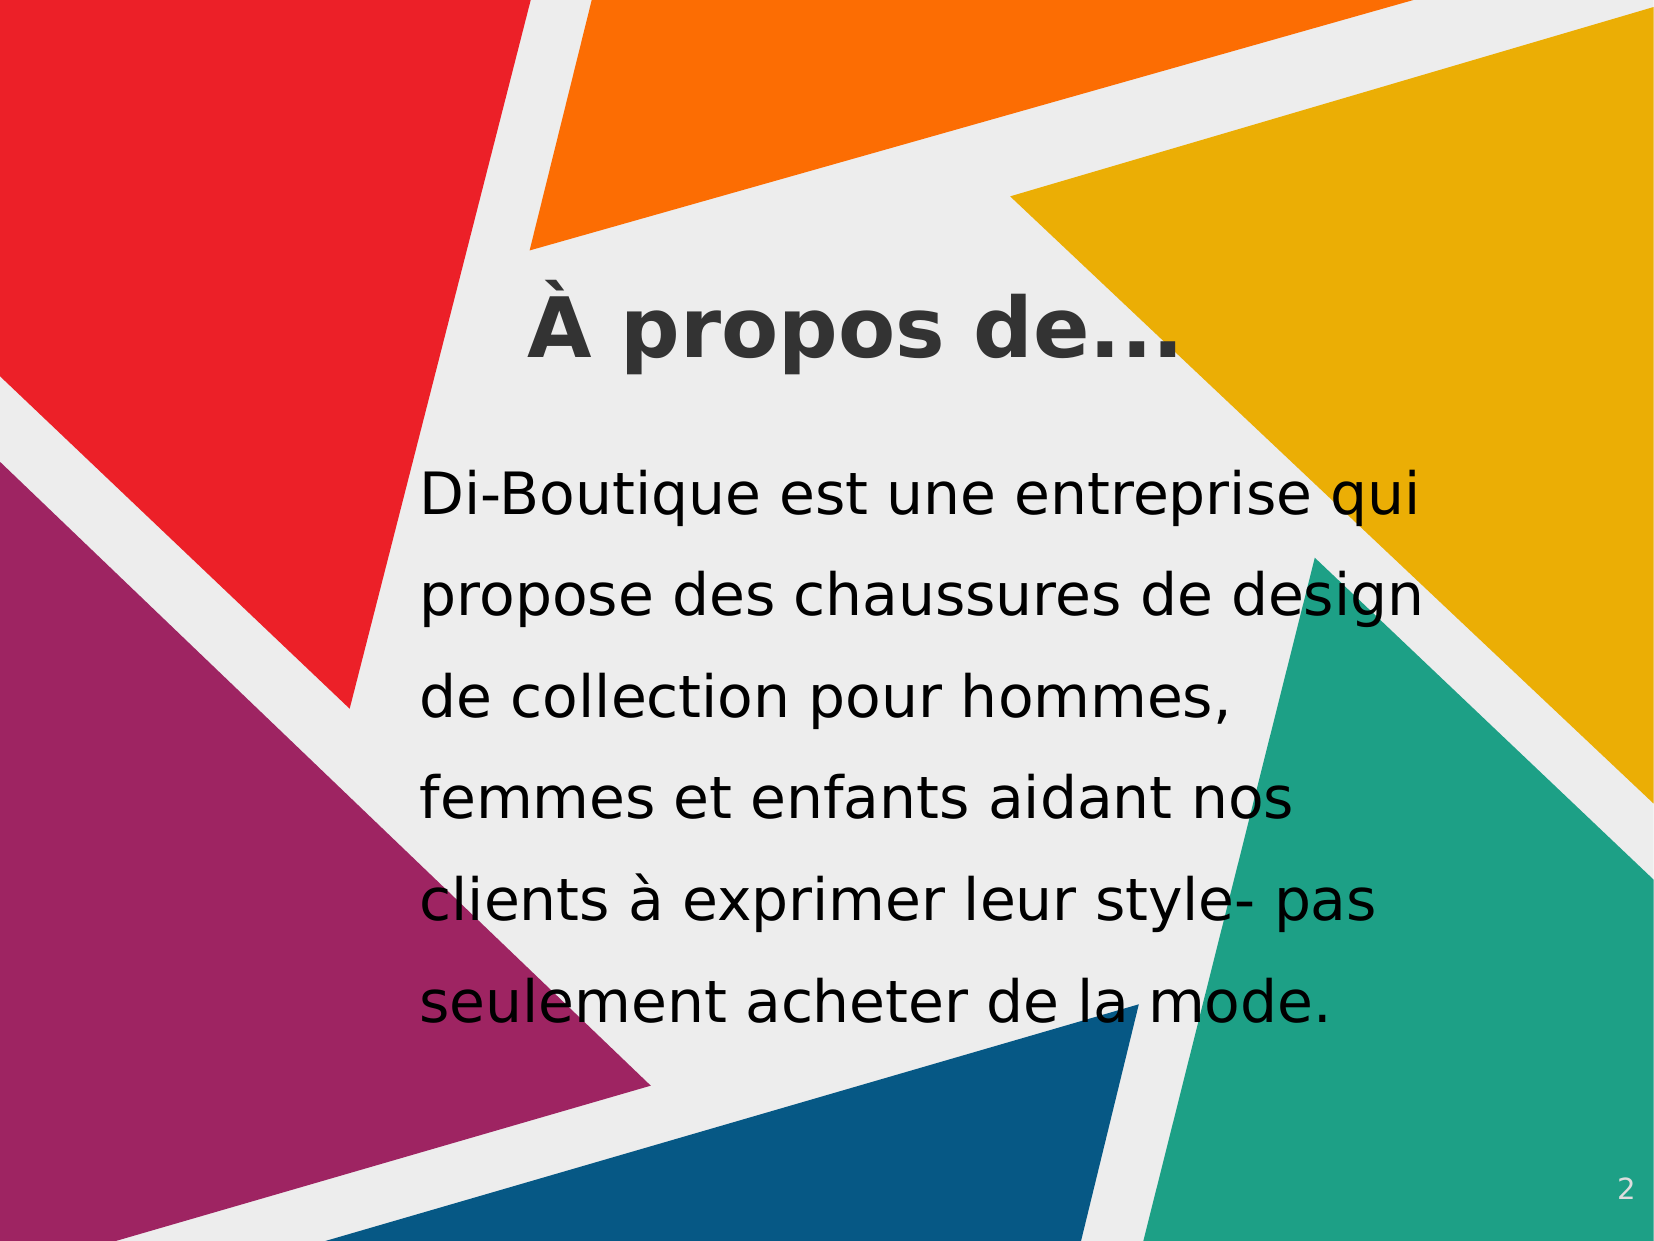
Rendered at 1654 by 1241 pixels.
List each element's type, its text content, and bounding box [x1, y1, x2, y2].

text_box Di-Boutique est une entreprise qui propose des chaussures de design de collection pour hommes, femmes et enfants aidant nos clients à exprimer leur style- pas seulement acheter de la mode. [405, 419, 1456, 1096]
title À propos de... [498, 225, 1216, 419]
